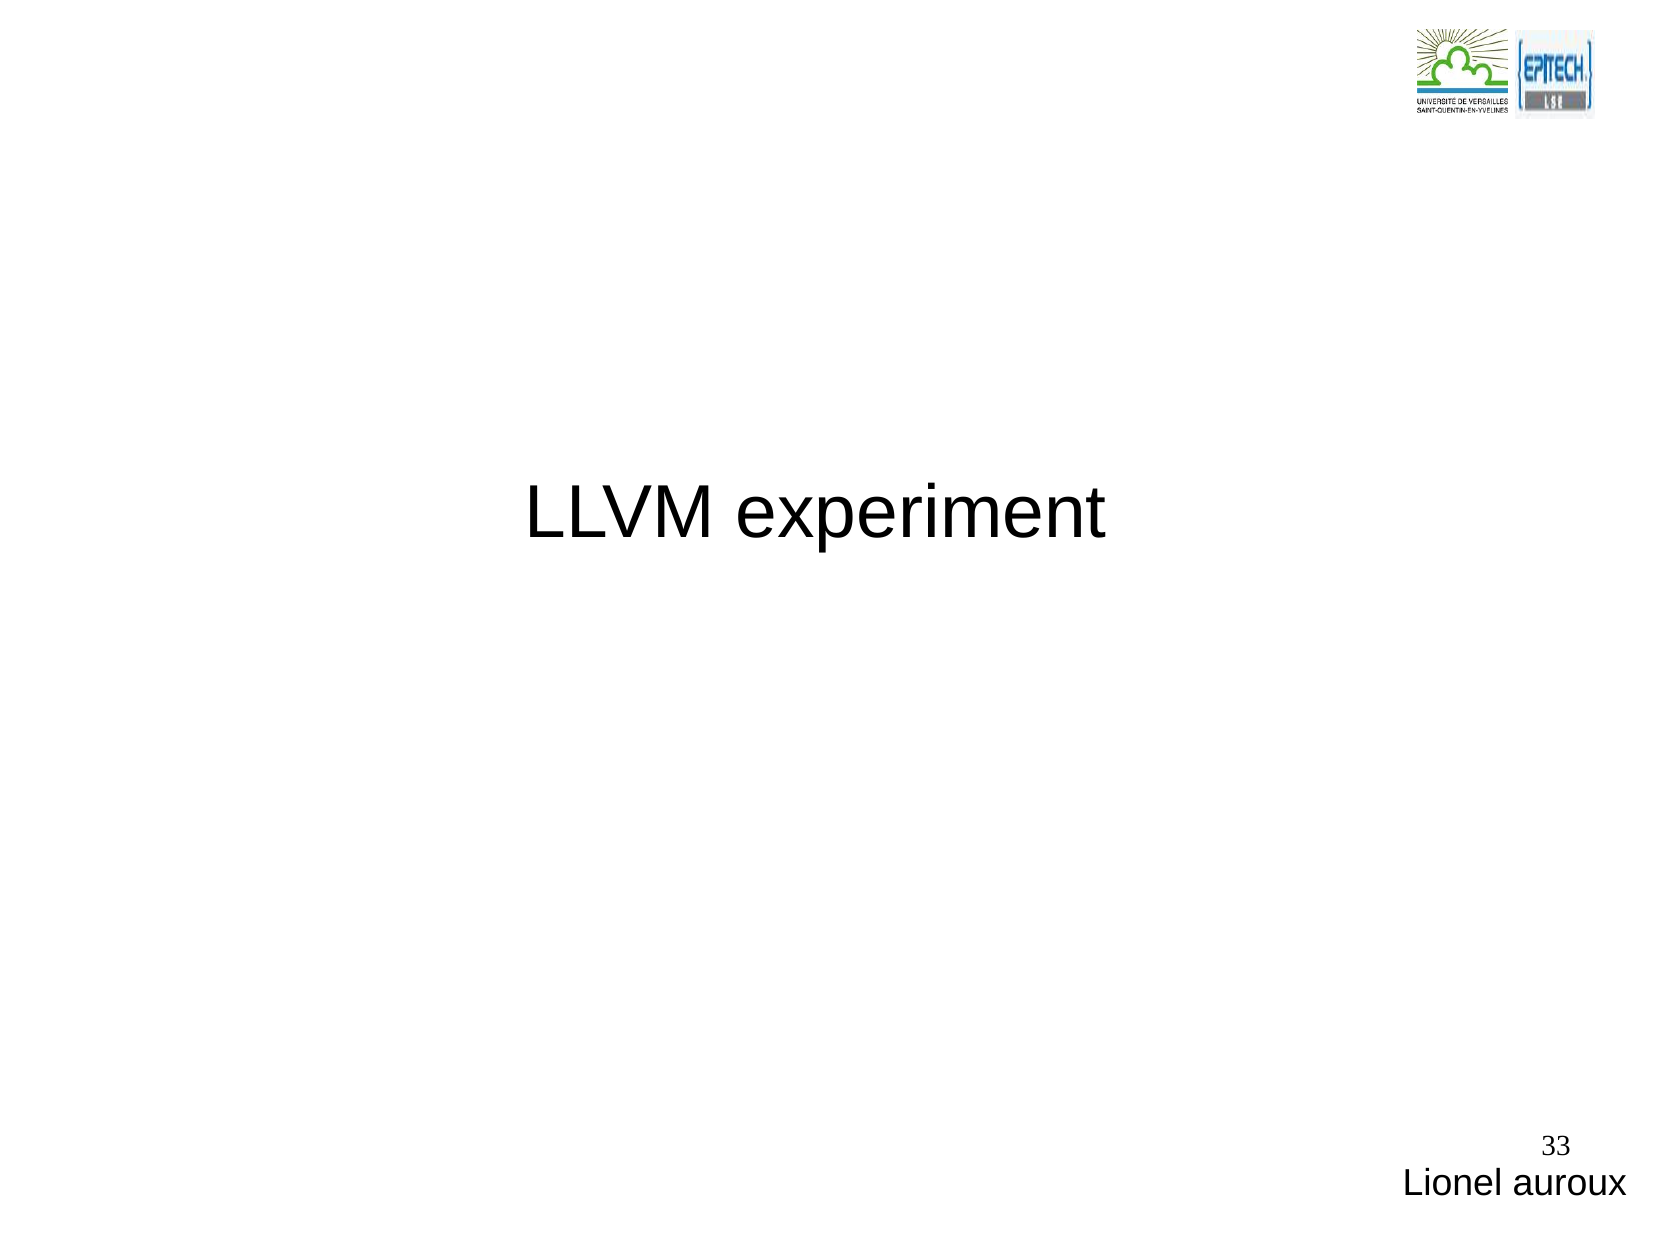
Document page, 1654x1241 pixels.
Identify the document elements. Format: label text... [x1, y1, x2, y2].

picture [1417, 29, 1508, 113]
text_box LLVM experiment [509, 462, 1123, 562]
picture [1515, 30, 1595, 119]
text_box Lionel auroux [1387, 1153, 1642, 1211]
